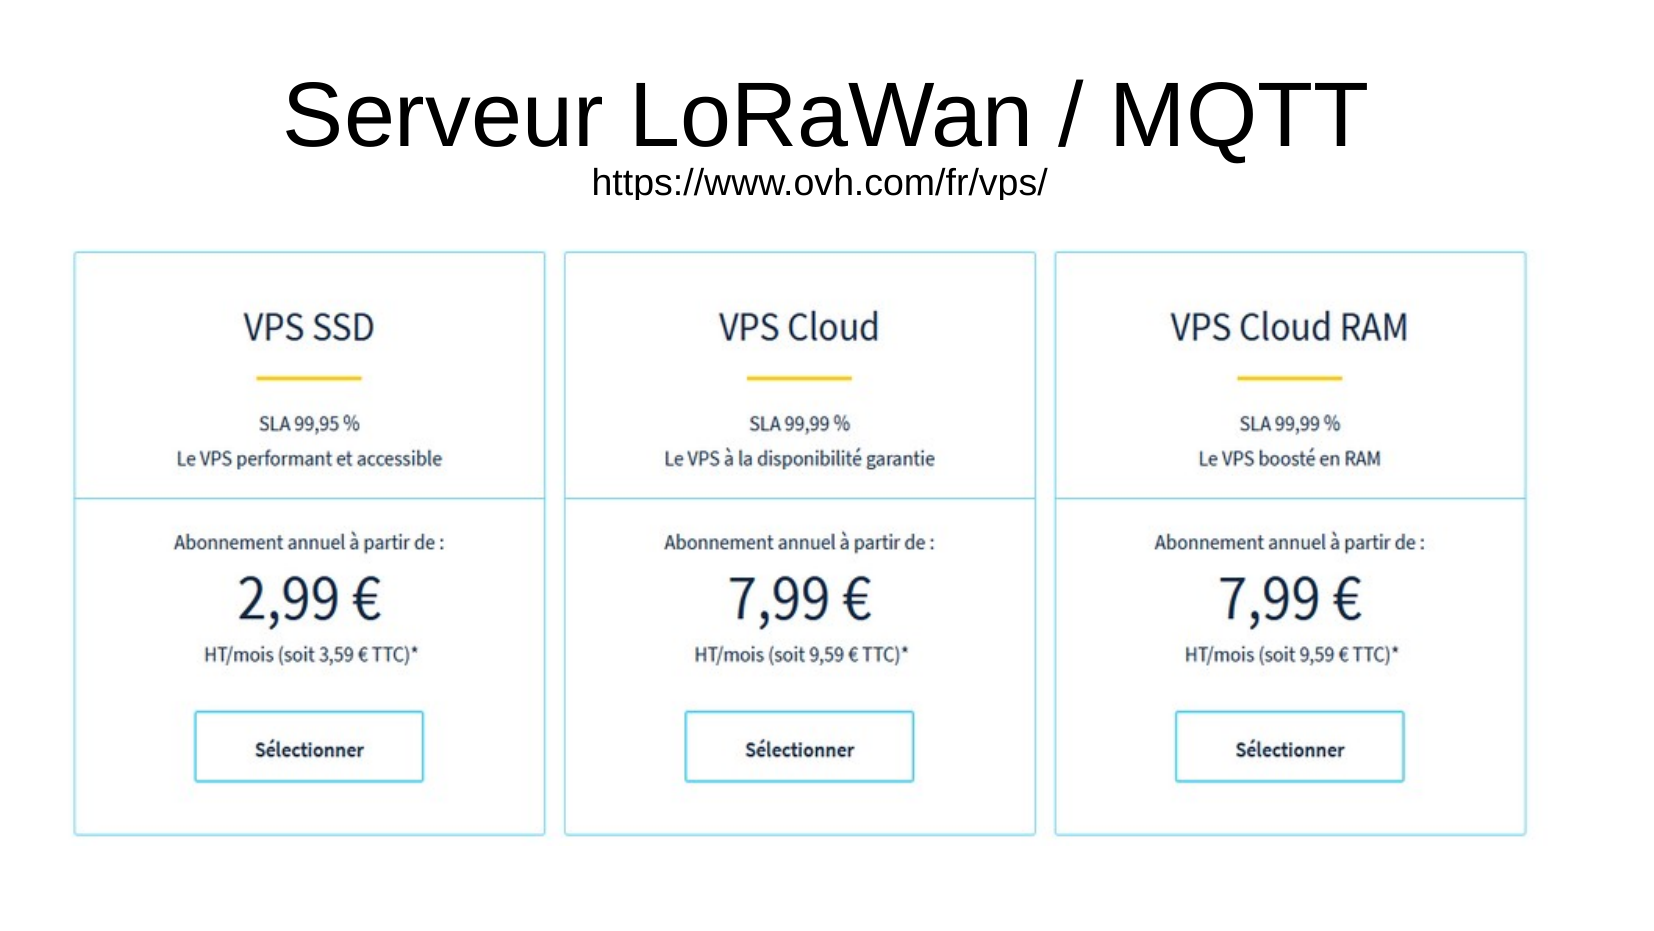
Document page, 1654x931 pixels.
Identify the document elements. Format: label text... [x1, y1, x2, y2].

text_box https://www.ovh.com/fr/vps/ [576, 153, 1063, 200]
title Serveur LoRaWan / MQTT [82, 37, 1571, 193]
picture [47, 200, 1571, 846]
